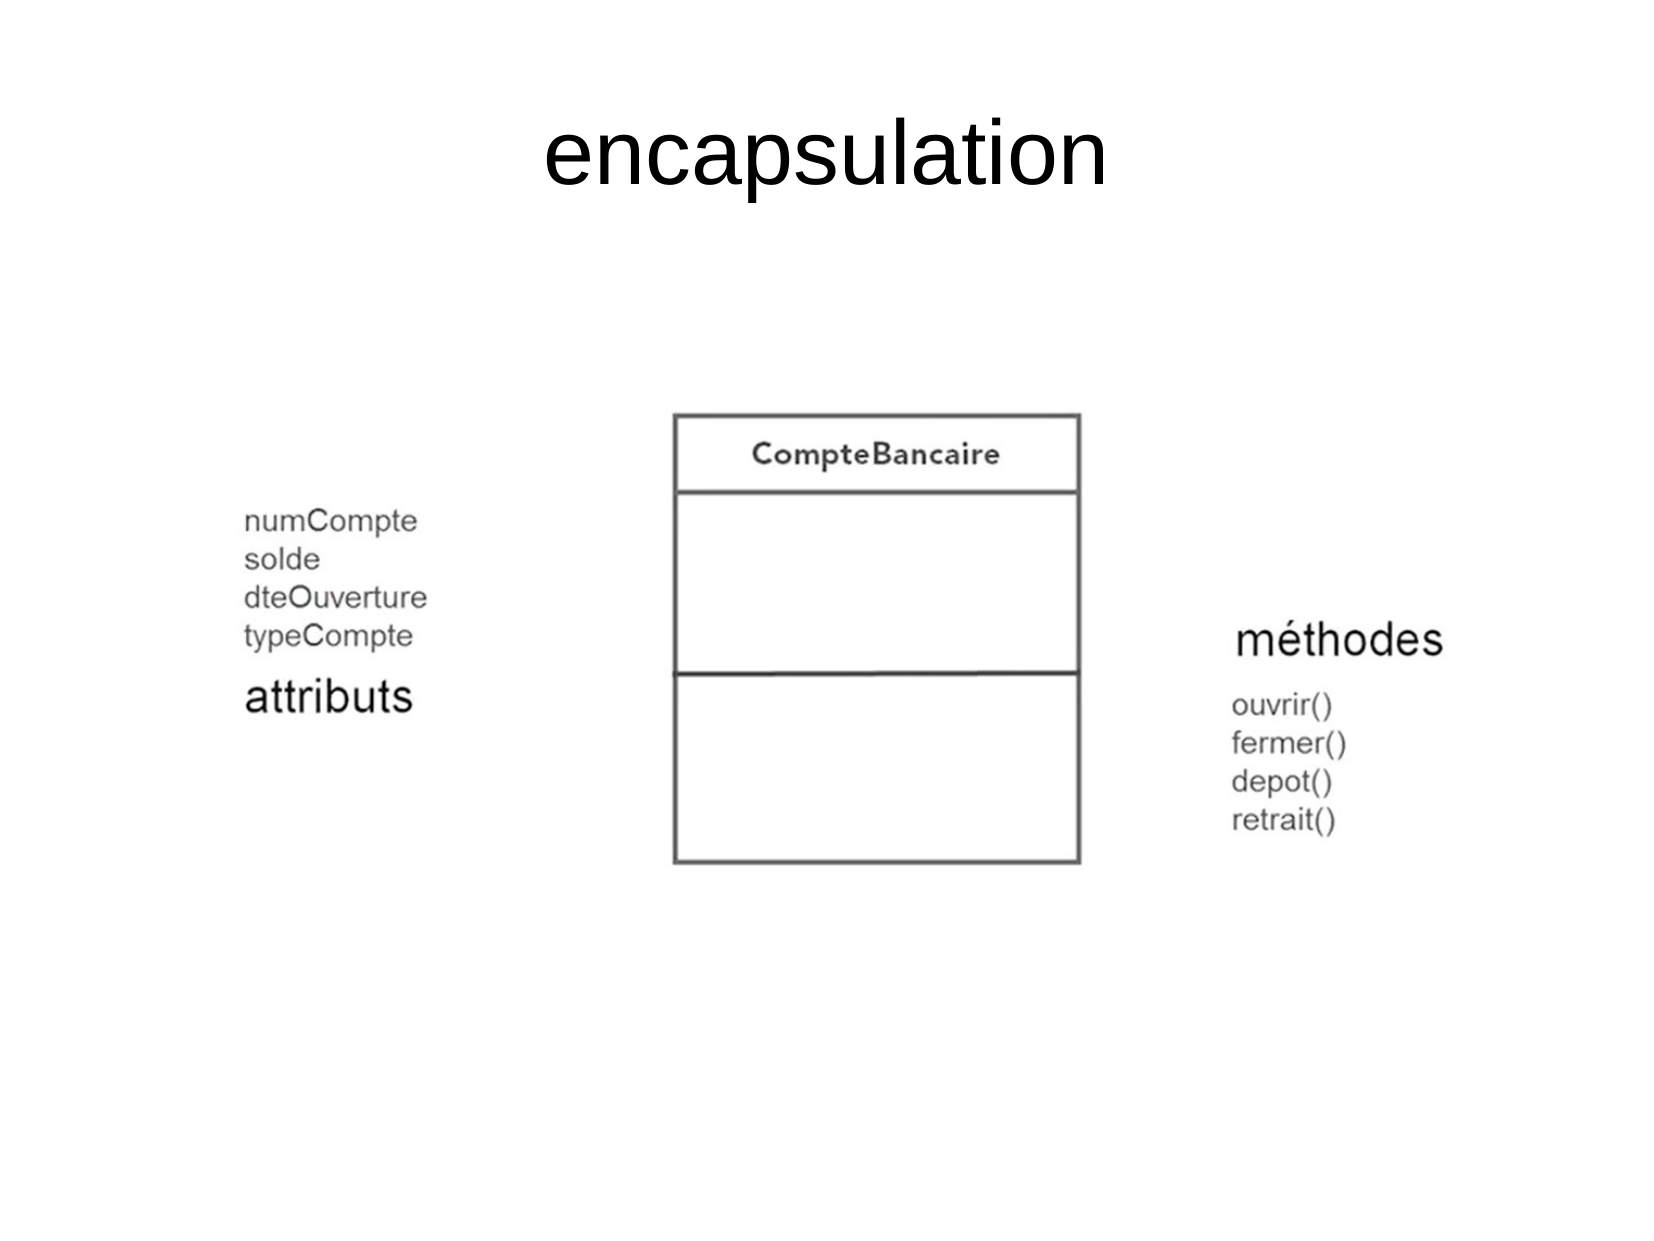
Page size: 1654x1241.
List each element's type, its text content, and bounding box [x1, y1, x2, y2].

title encapsulation [82, 49, 1571, 257]
picture [82, 356, 1571, 1042]
